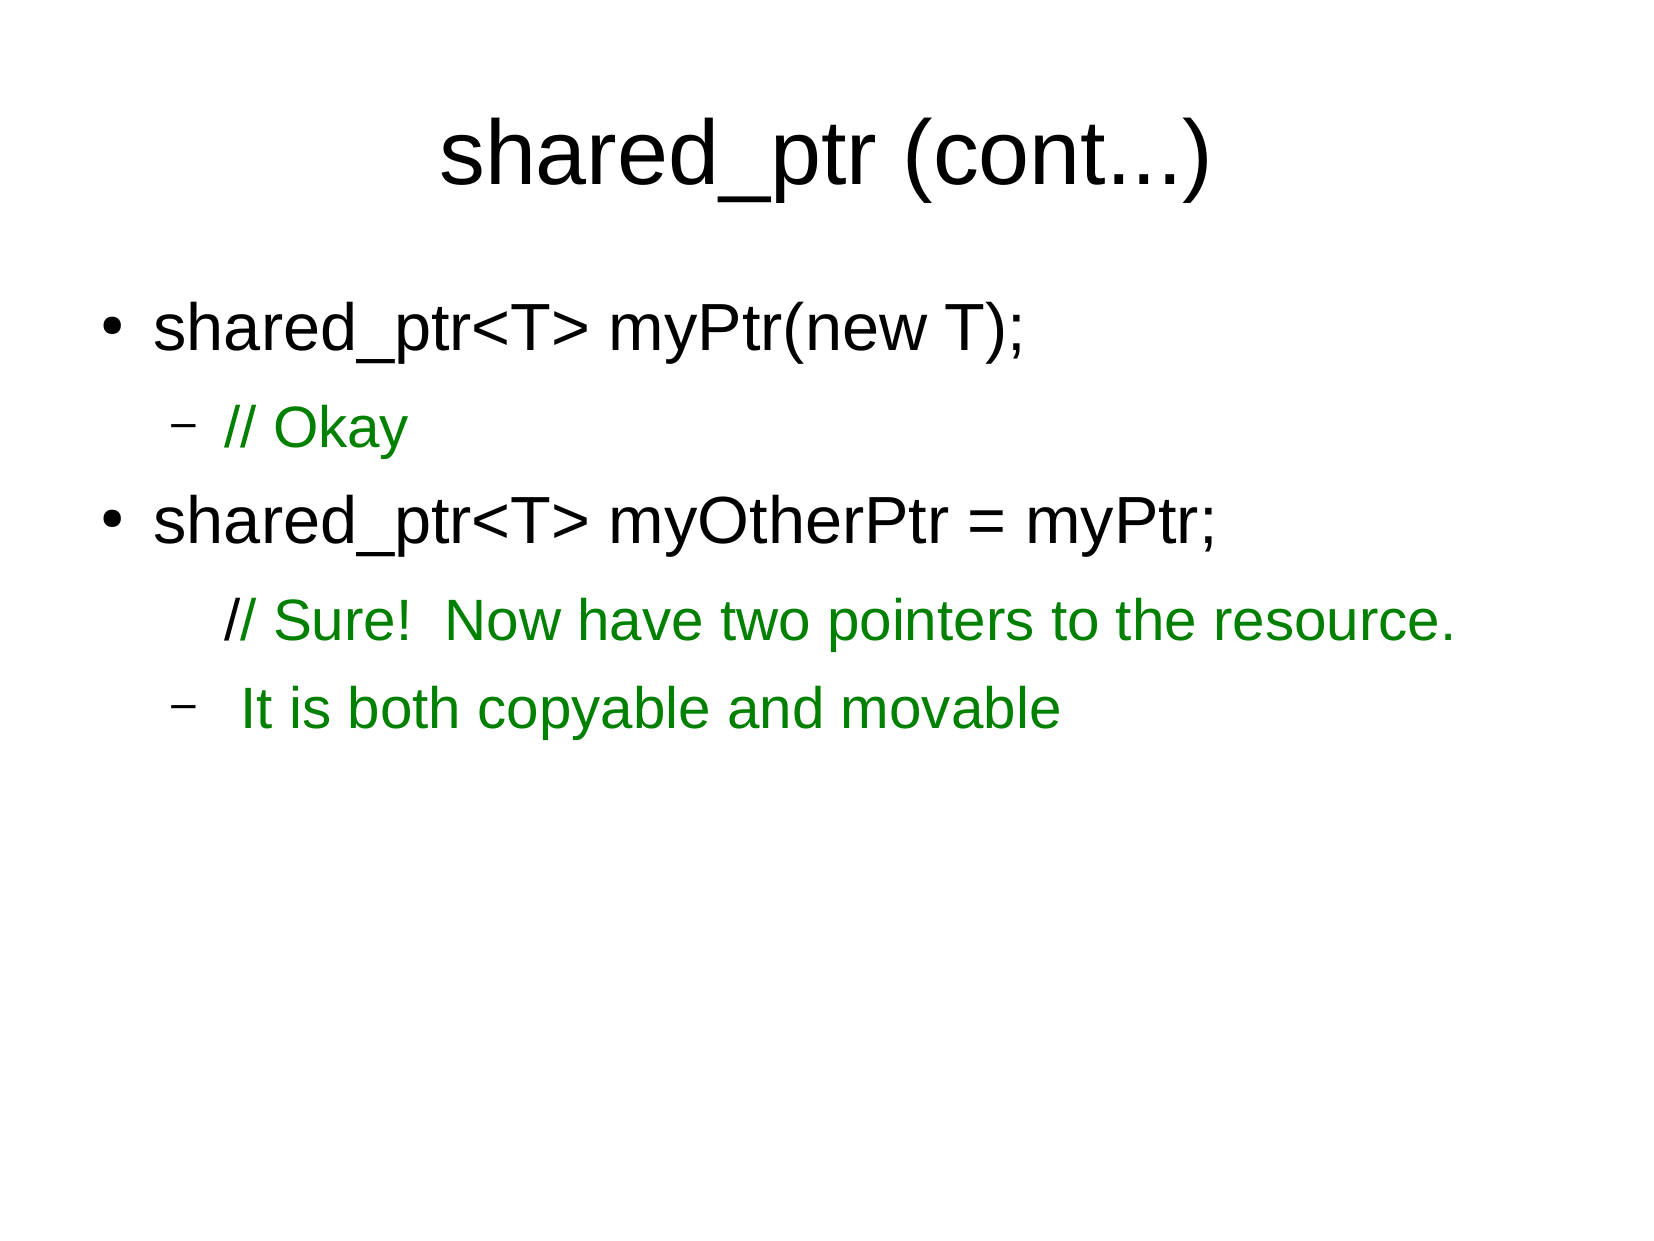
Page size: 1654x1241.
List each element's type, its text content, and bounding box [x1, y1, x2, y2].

list shared_ptr<T> myPtr(new T); // Okay shared_ptr<T> myOtherPtr = myPtr; // Sure! Now have two pointers to the resource. It is both copyable and movable [82, 290, 1571, 1010]
title shared_ptr (cont...) [82, 49, 1571, 257]
